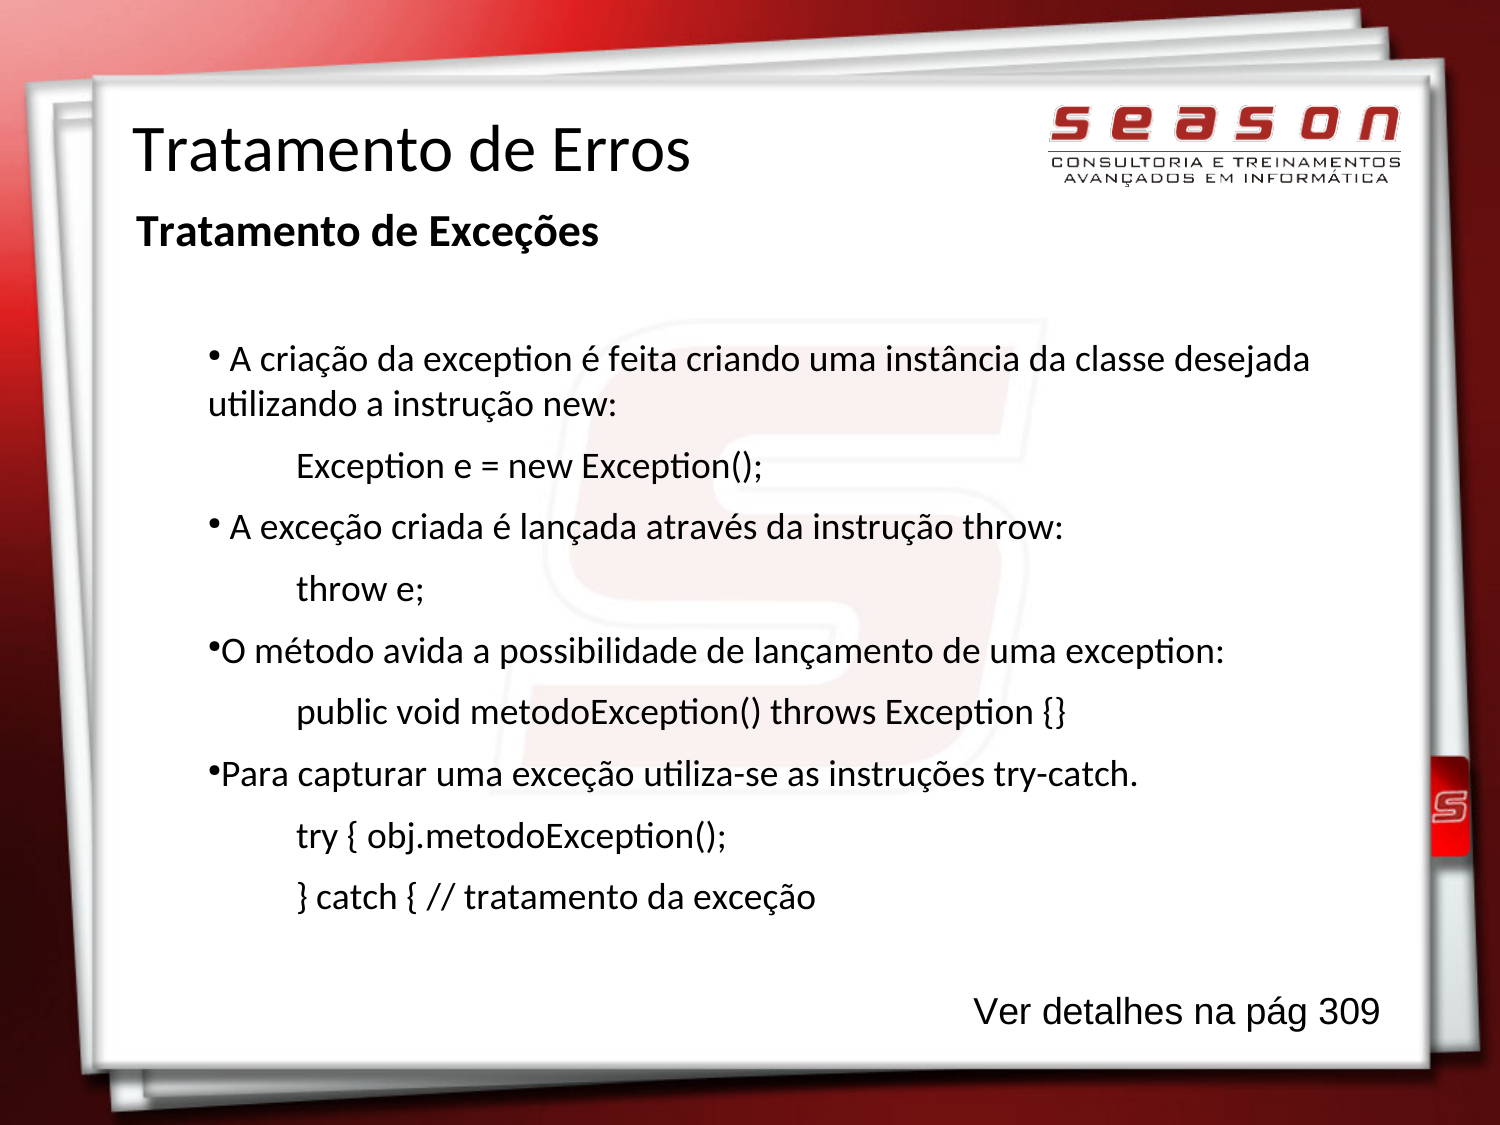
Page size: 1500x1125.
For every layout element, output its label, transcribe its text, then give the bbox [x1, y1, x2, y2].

text_box Tratamento de Exceções [119, 200, 1240, 256]
text_box A criação da exception é feita criando uma instância da classe desejada utilizando a instrução new: Exception e = new Exception(); A exceção criada é lançada através da instrução throw: throw e; O método avida a possibilidade de lançamento de uma exception: public void metodoException() throws Exception {} Para capturar uma exceção utiliza-se as instruções try-catch. try { obj.metodoException(); } catch { // tratamento da exceção [207, 289, 1328, 963]
text_box Ver detalhes na pág 309 [708, 979, 1396, 1040]
picture [0, 0, 1500, 1125]
title Tratamento de Erros [118, 33, 1394, 257]
